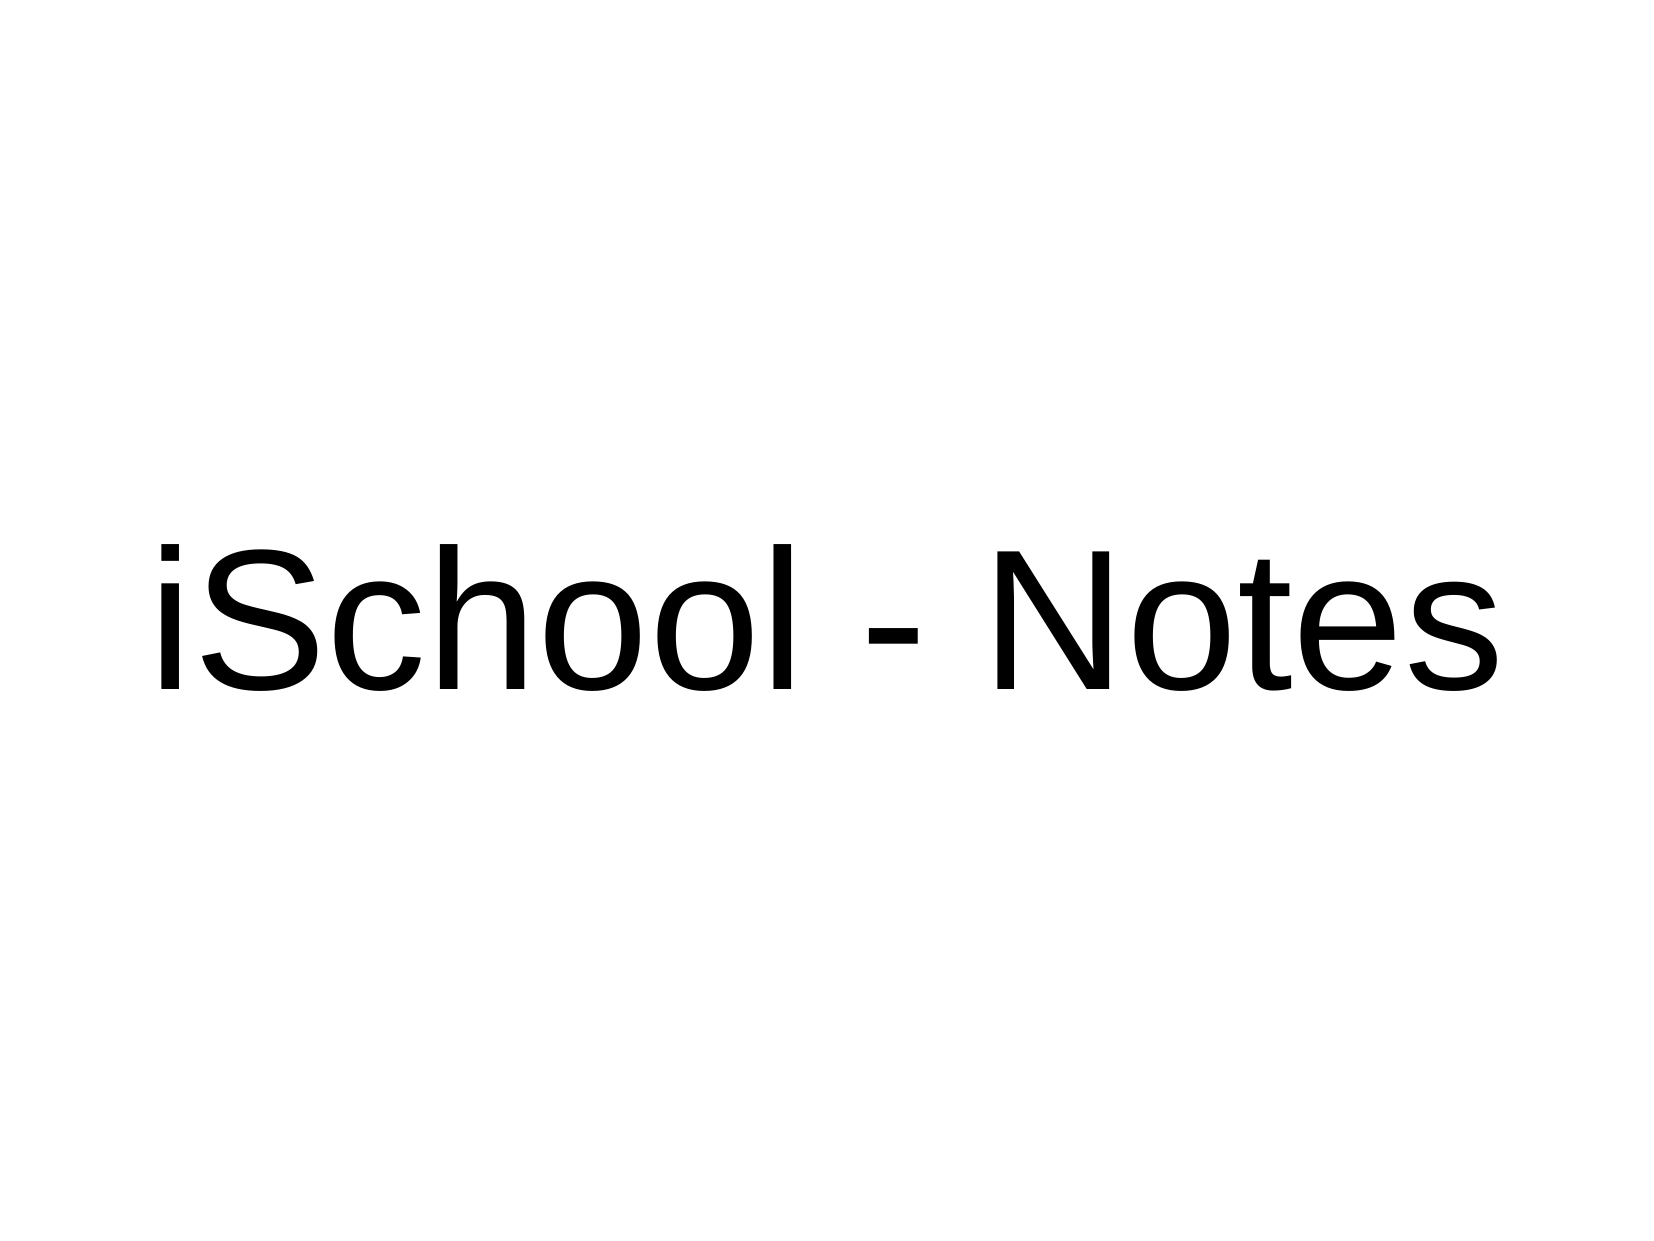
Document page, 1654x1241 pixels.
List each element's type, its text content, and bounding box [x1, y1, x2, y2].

title iSchool - Notes [82, 508, 1571, 732]
